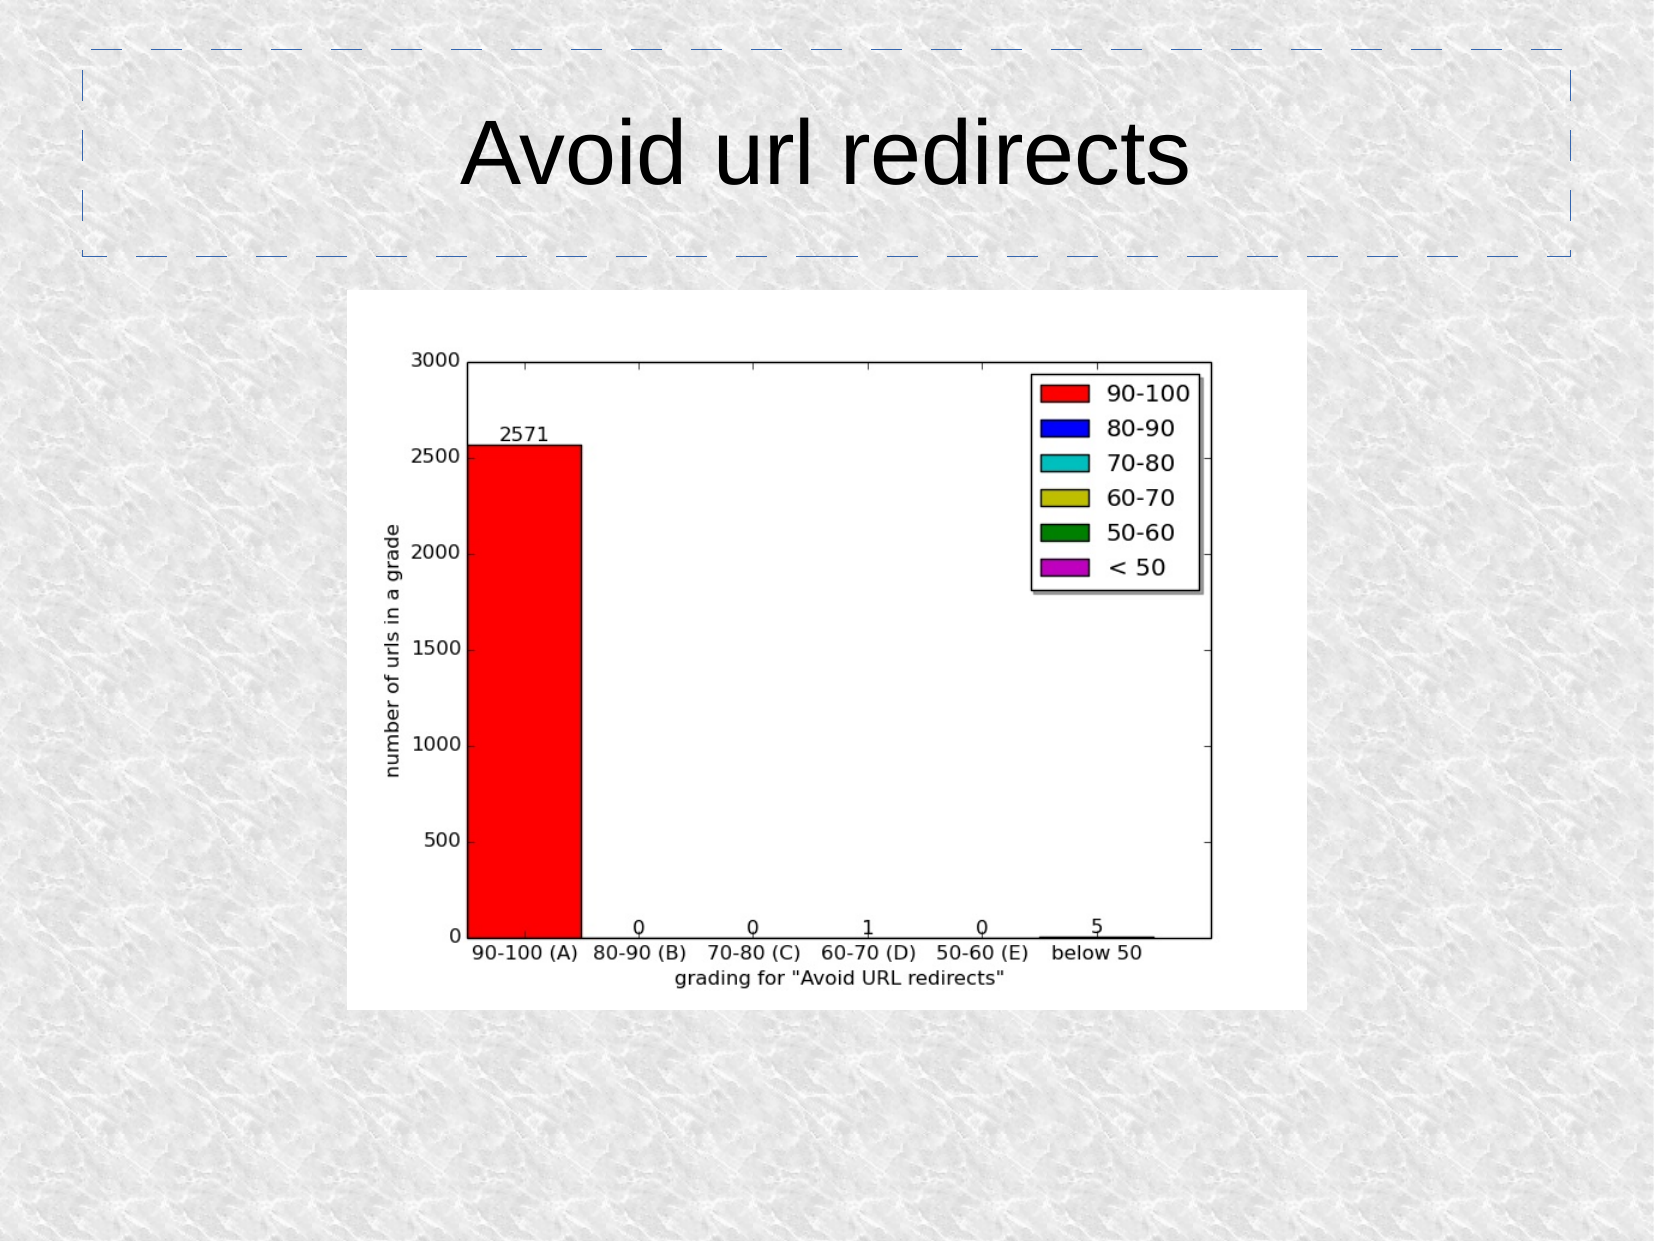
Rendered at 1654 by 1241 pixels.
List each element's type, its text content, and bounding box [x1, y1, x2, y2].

title Avoid url redirects [82, 49, 1571, 257]
picture [0, 0, 1654, 1241]
